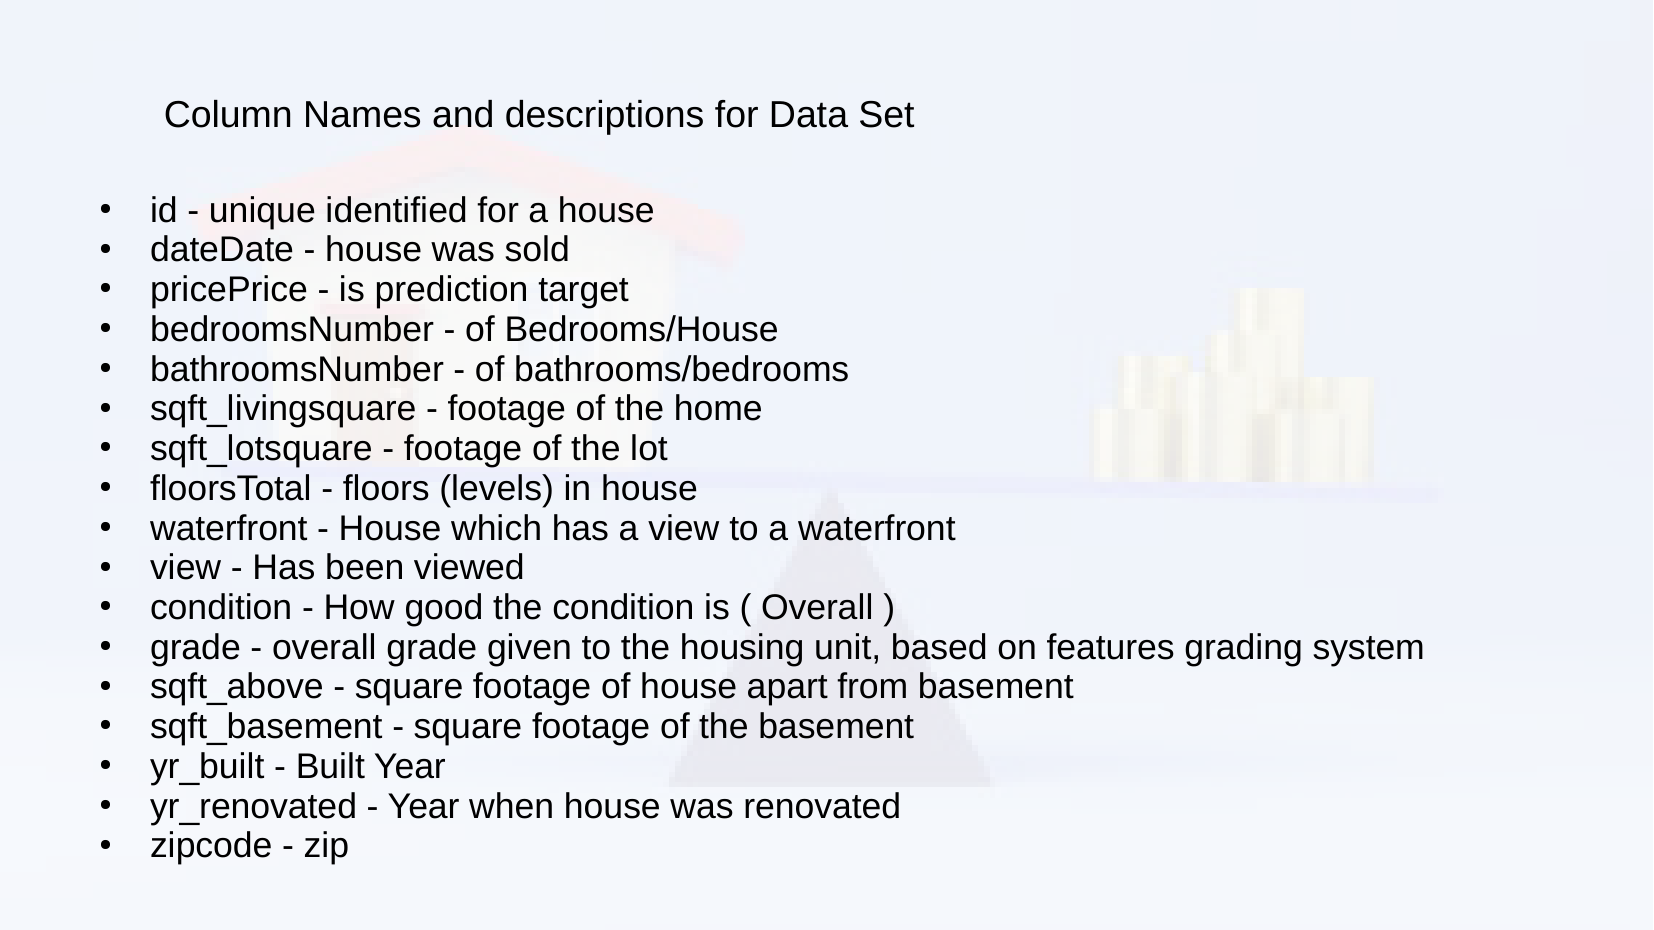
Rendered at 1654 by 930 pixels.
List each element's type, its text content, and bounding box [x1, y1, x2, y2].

title Column Names and descriptions for Data Set [82, 36, 1571, 150]
list id - unique identified for a house dateDate - house was sold pricePrice - is prediction target bedroomsNumber - of Bedrooms/House bathroomsNumber - of bathrooms/bedrooms sqft_livingsquare - footage of the home sqft_lotsquare - footage of the lot floorsTotal - floors (levels) in house waterfront - House which has a view to a waterfront view - Has been viewed condition - How good the condition is ( Overall ) grade - overall grade given to the housing unit, based on features grading system sqft_above - square footage of house apart from basement sqft_basement - square footage of the basement yr_built - Built Year yr_renovated - Year when house was renovated zipcode - zip [82, 150, 1571, 870]
